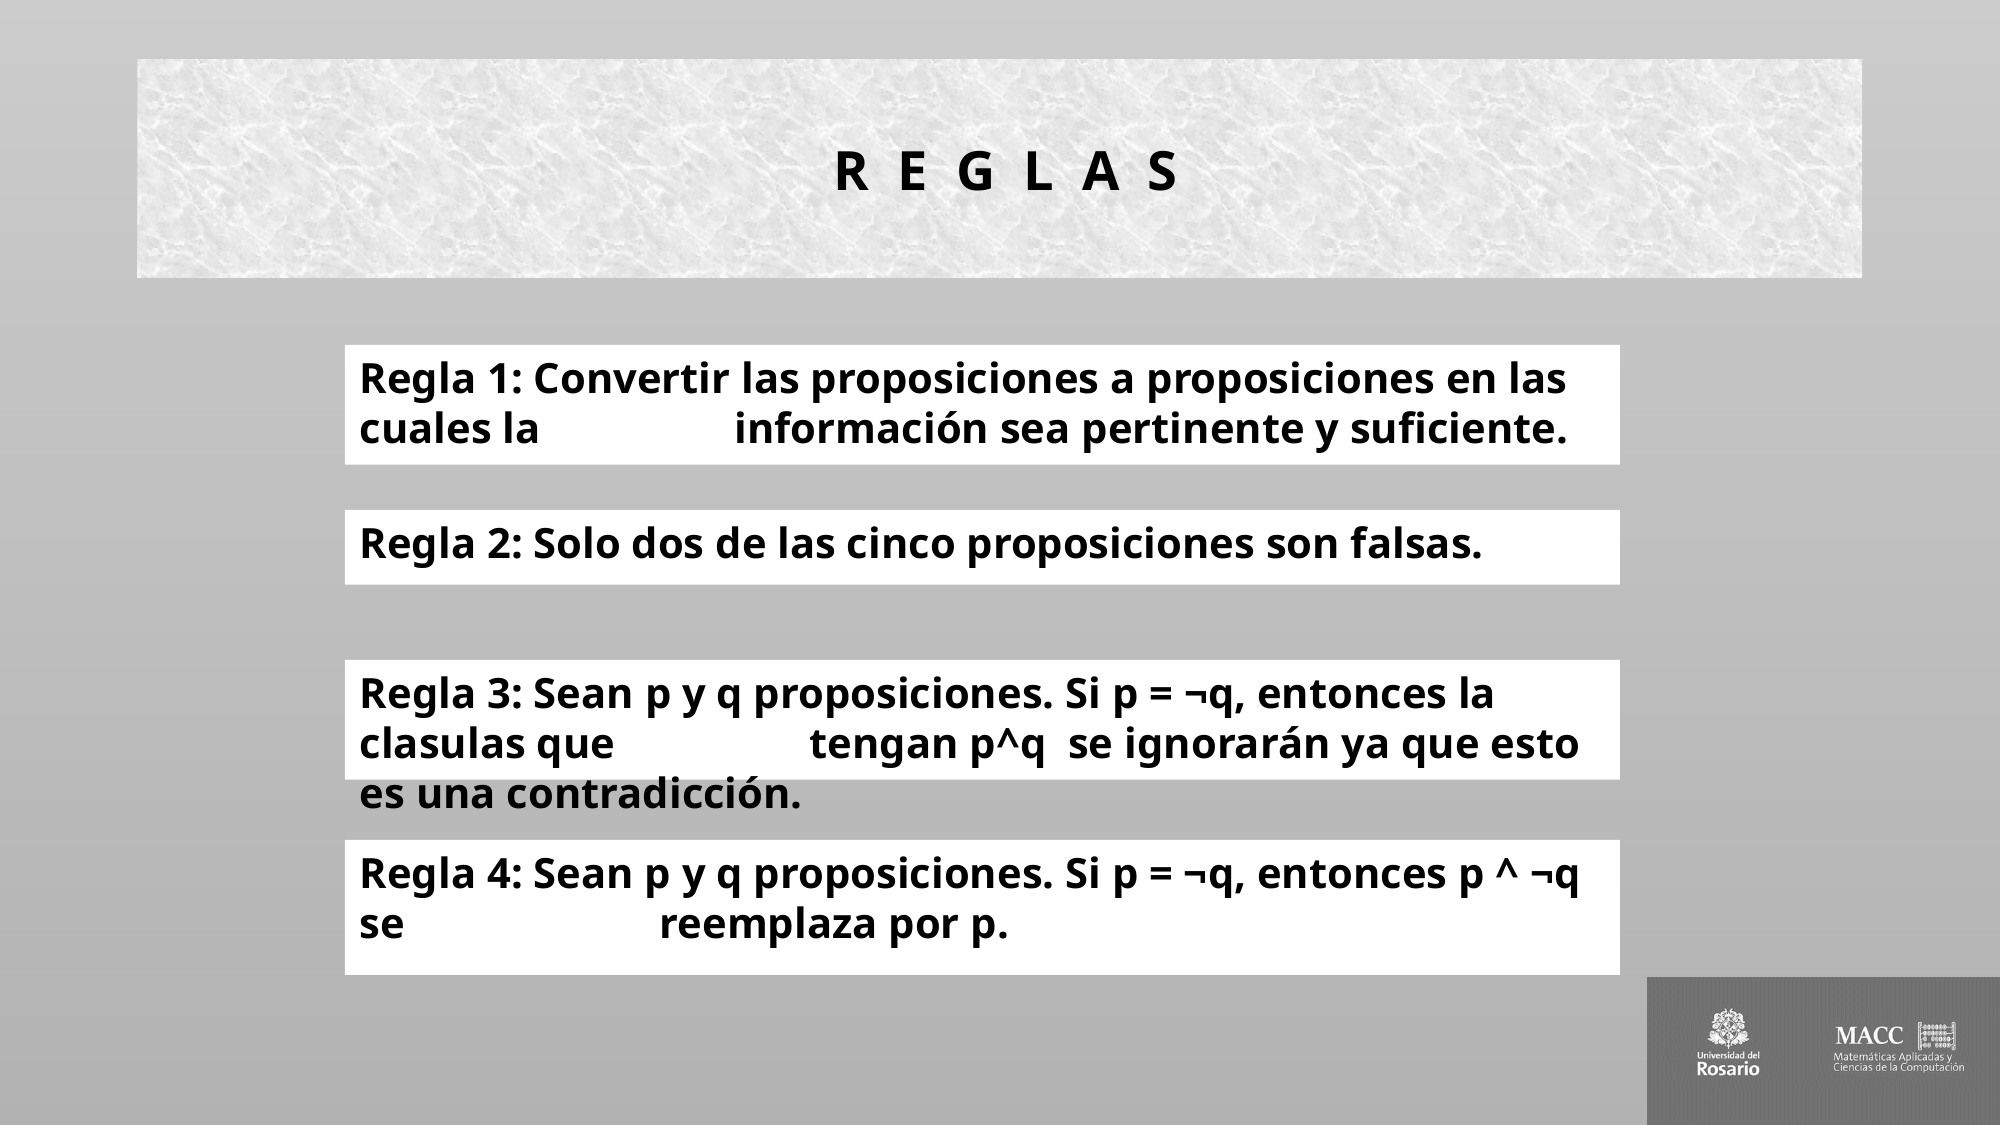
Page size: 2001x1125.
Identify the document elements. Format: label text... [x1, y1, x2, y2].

text_box Regla 4: Sean p y q proposiciones. Si p = ¬q, entonces p ^ ¬q se reemplaza por p. [344, 839, 1620, 975]
text_box Regla 1: Convertir las proposiciones a proposiciones en las cuales la información sea pertinente y suficiente. [344, 344, 1620, 465]
picture [1647, 977, 2000, 1125]
text_box Regla 2: Solo dos de las cinco proposiciones son falsas. [344, 509, 1620, 585]
text_box R E G L A S [137, 59, 1863, 278]
text_box Regla 3: Sean p y q proposiciones. Si p = ¬q, entonces la clasulas que tengan p^q se ignorarán ya que esto es una contradicción. [344, 659, 1620, 780]
